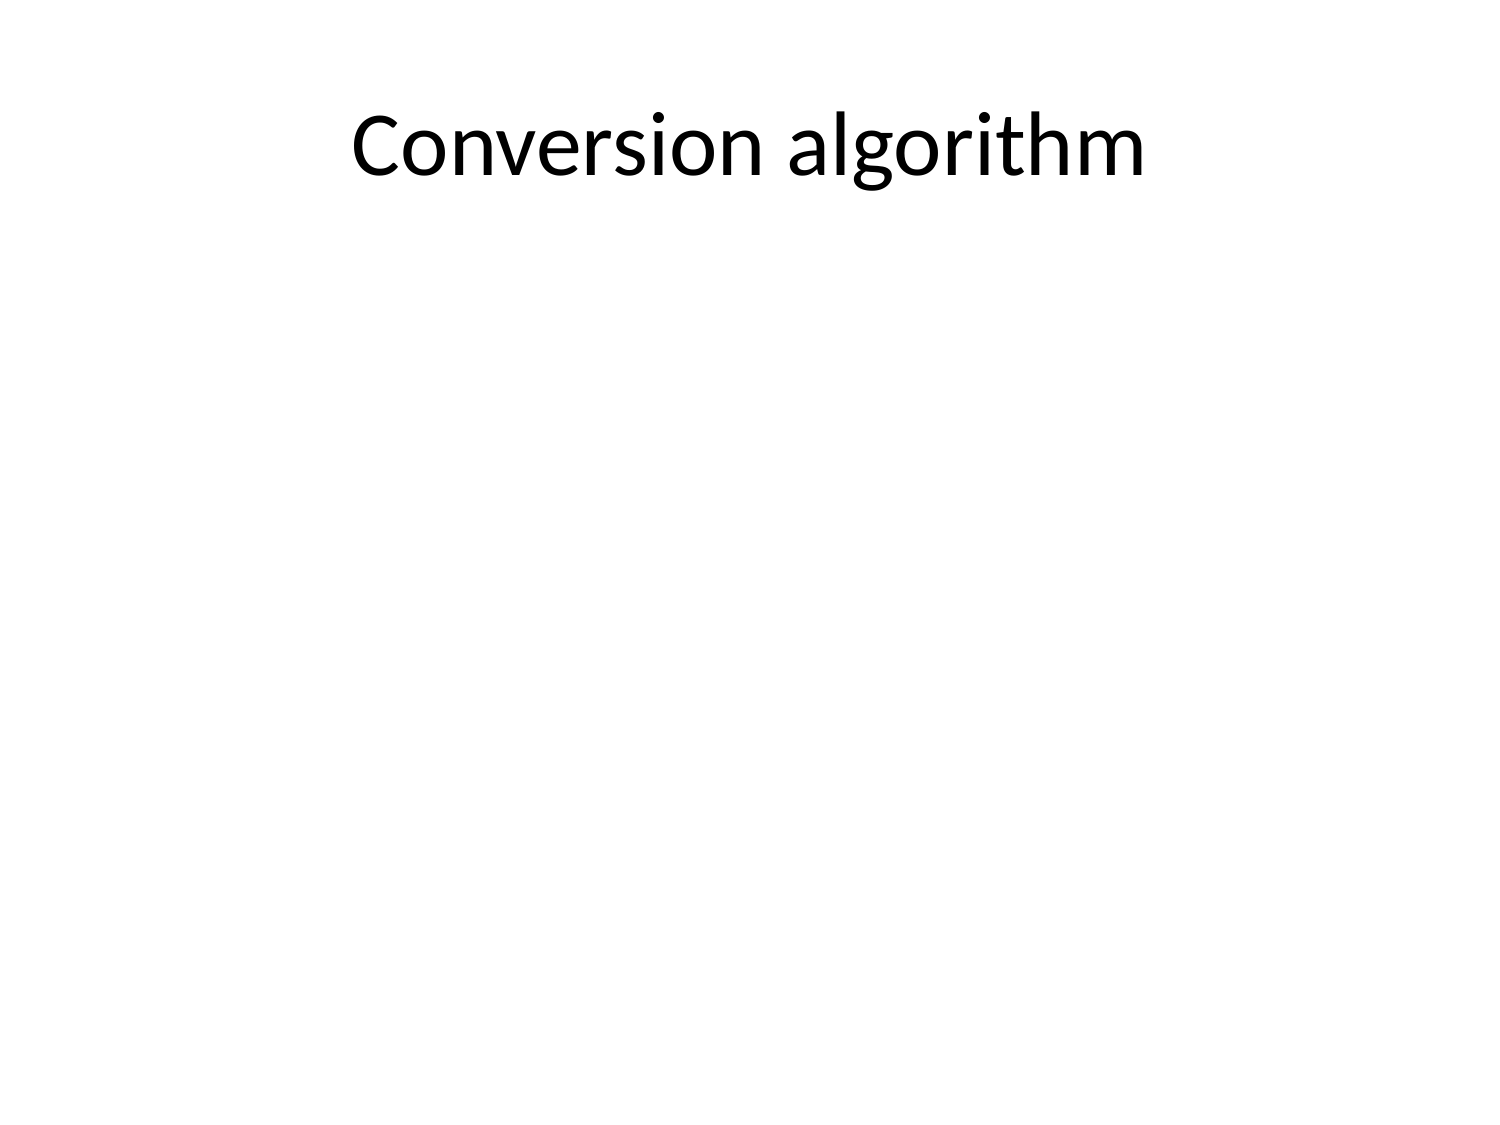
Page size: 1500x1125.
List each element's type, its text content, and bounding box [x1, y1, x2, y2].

title Conversion algorithm [75, 45, 1426, 233]
